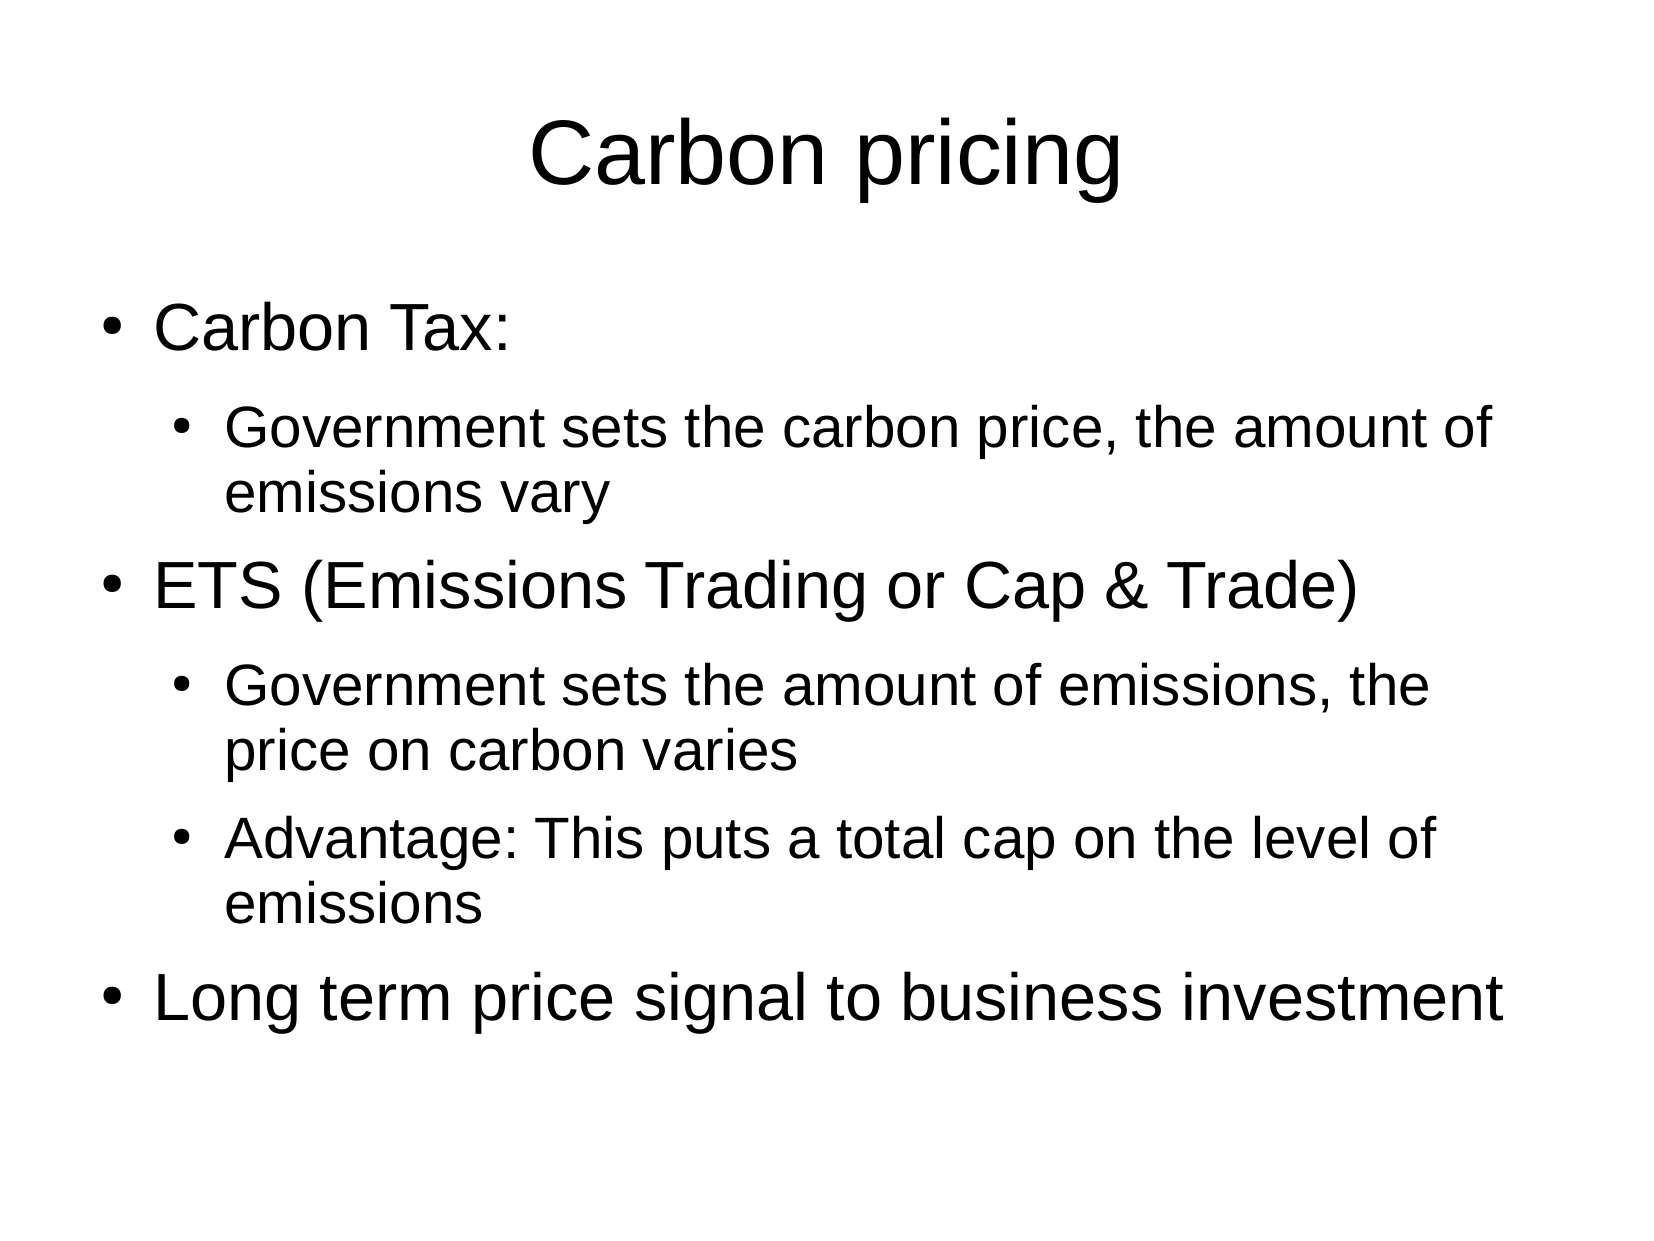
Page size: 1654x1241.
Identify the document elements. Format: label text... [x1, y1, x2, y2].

list Carbon Tax: Government sets the carbon price, the amount of emissions vary ETS (Emissions Trading or Cap & Trade) Government sets the amount of emissions, the price on carbon varies Advantage: This puts a total cap on the level of emissions Long term price signal to business investment [82, 290, 1571, 1109]
title Carbon pricing [82, 49, 1571, 257]
